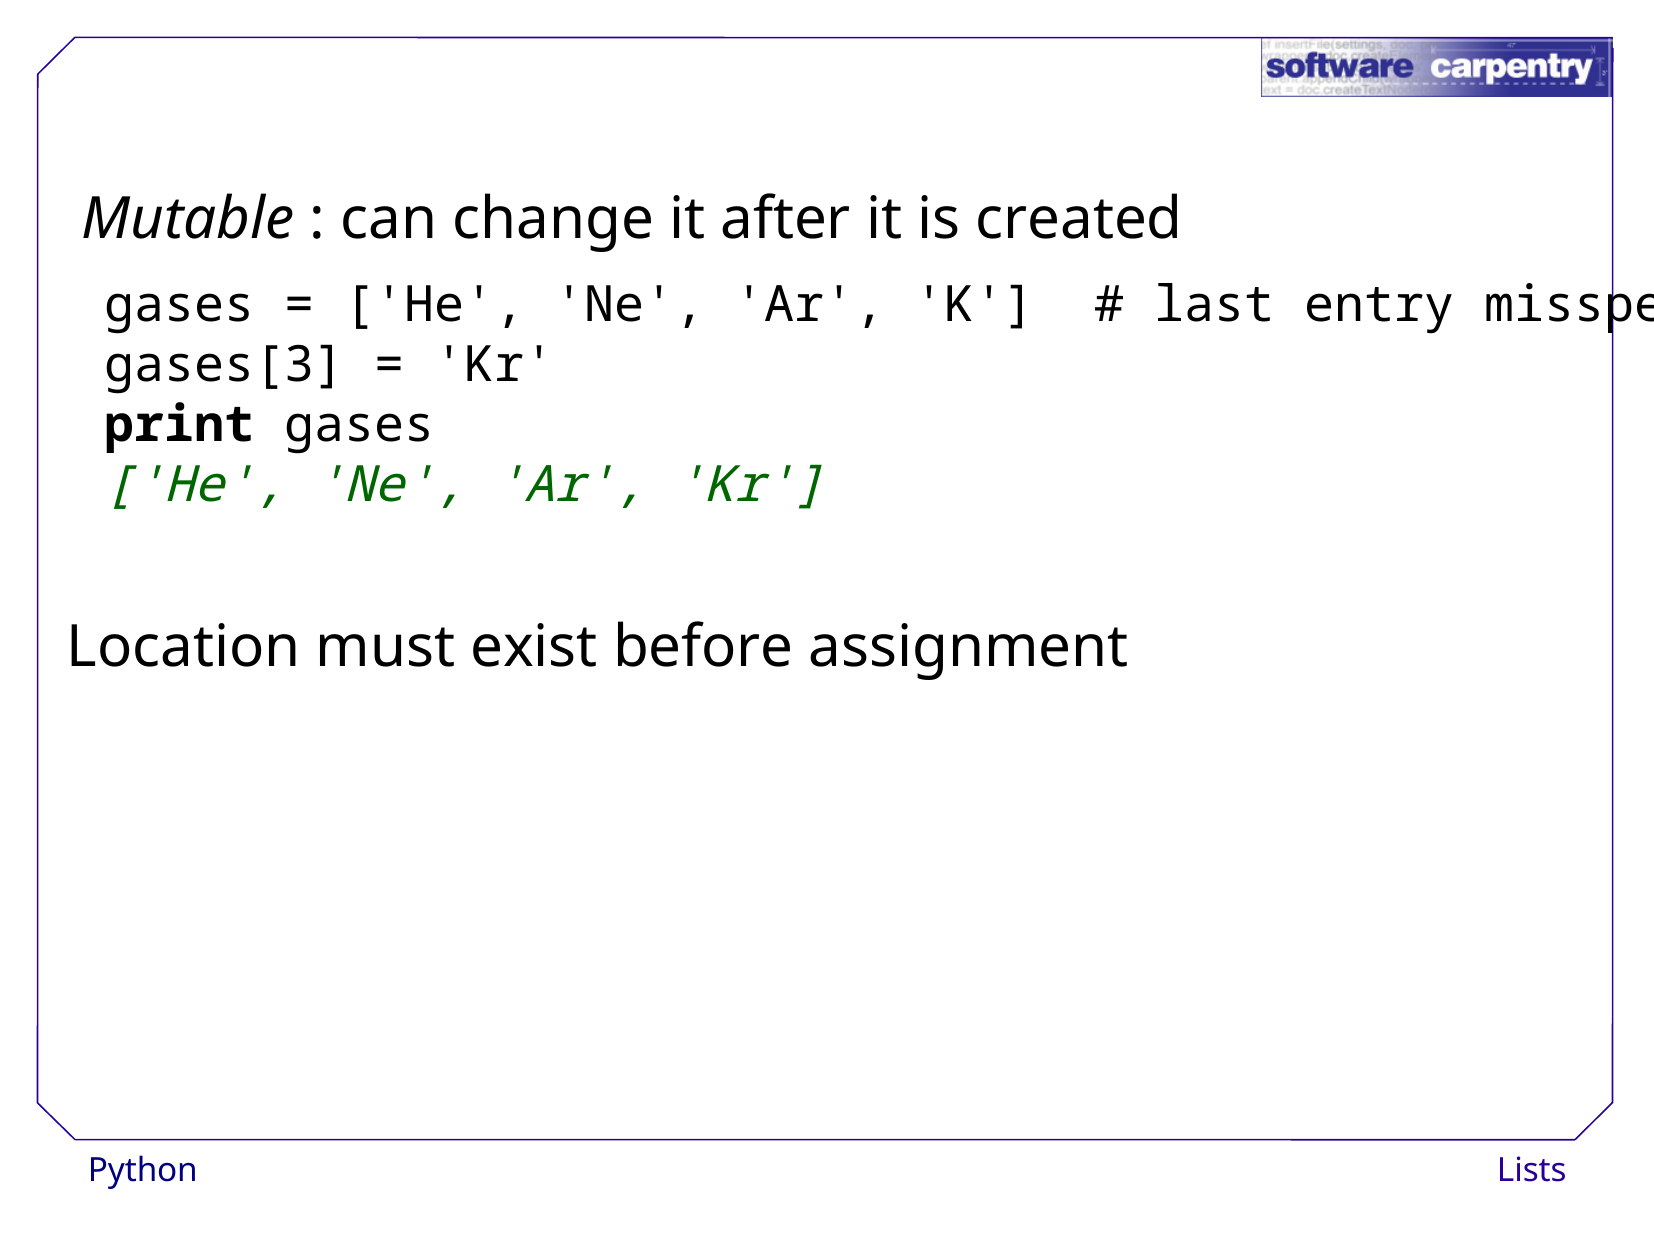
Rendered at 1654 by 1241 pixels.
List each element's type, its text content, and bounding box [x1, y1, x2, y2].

text_box gases = ['He', 'Ne', 'Ar', 'K'] # last entry misspelled gases[3] = 'Kr' print gases ['He', 'Ne', 'Ar', 'Kr'] [89, 263, 1512, 529]
text_box Location must exist before assignment [51, 565, 1294, 687]
picture [1261, 39, 1613, 97]
text_box Mutable : can change it after it is created [67, 138, 1348, 259]
